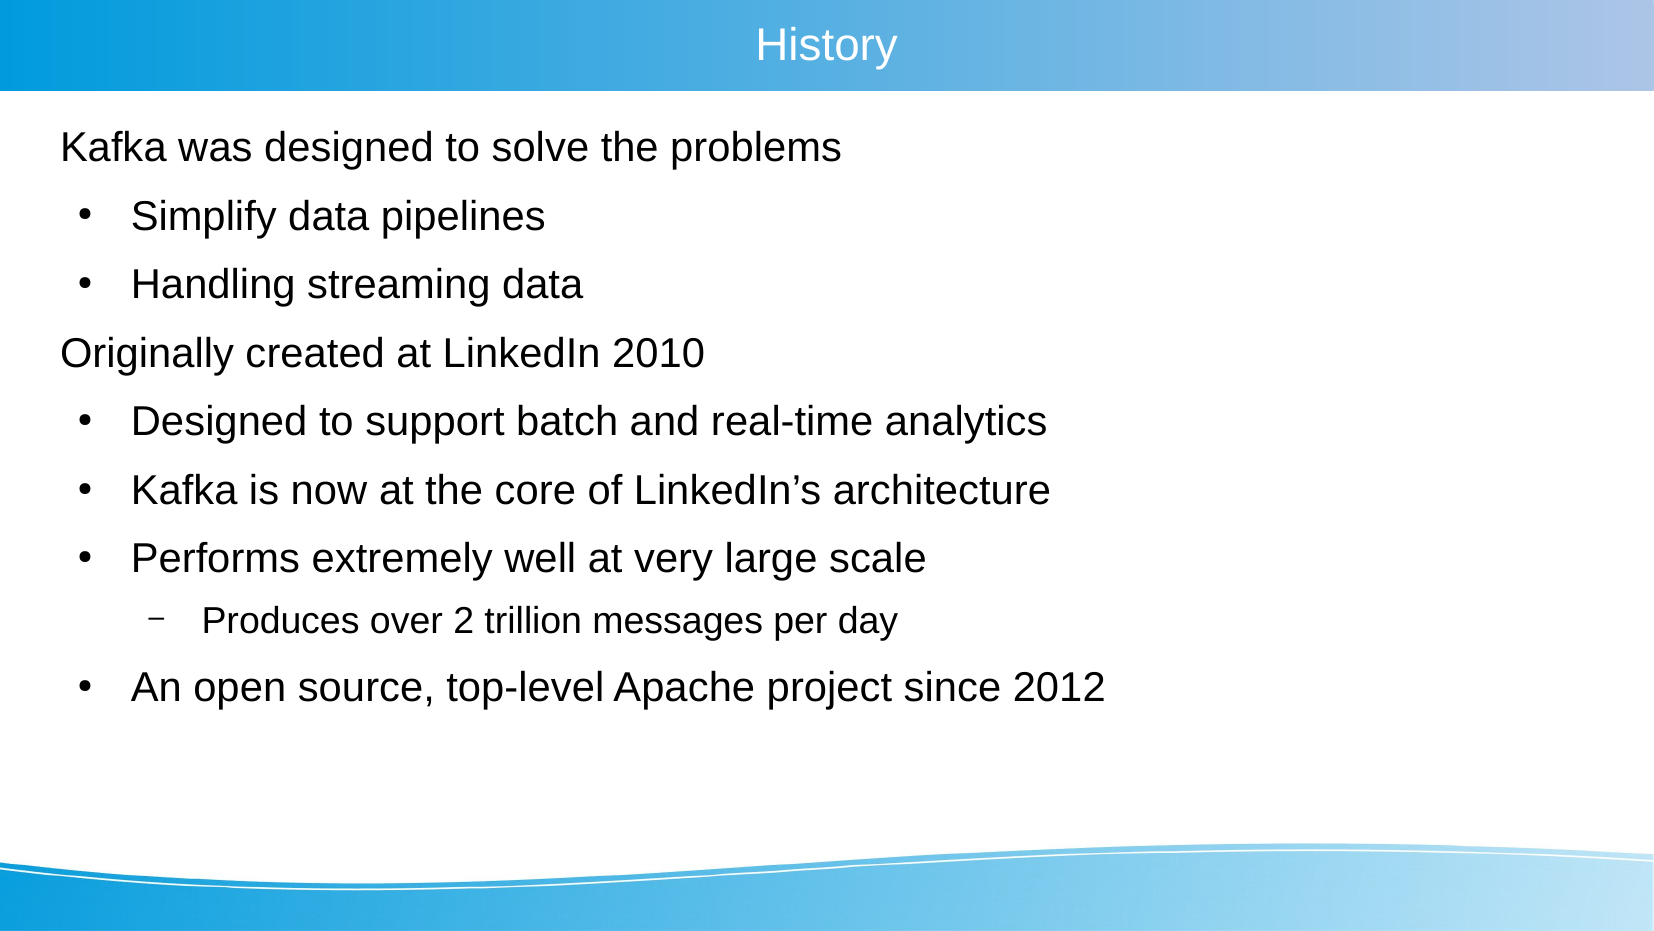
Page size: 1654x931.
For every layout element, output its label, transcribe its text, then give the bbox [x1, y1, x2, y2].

list Kafka was designed to solve the problems Simplify data pipelines Handling streaming data Originally created at LinkedIn 2010 Designed to support batch and real-time analytics Kafka is now at the core of LinkedIn’s architecture Performs extremely well at very large scale Produces over 2 trillion messages per day An open source, top-level Apache project since 2012 [60, 123, 1591, 833]
title History [82, 5, 1571, 85]
picture [0, 843, 1654, 931]
